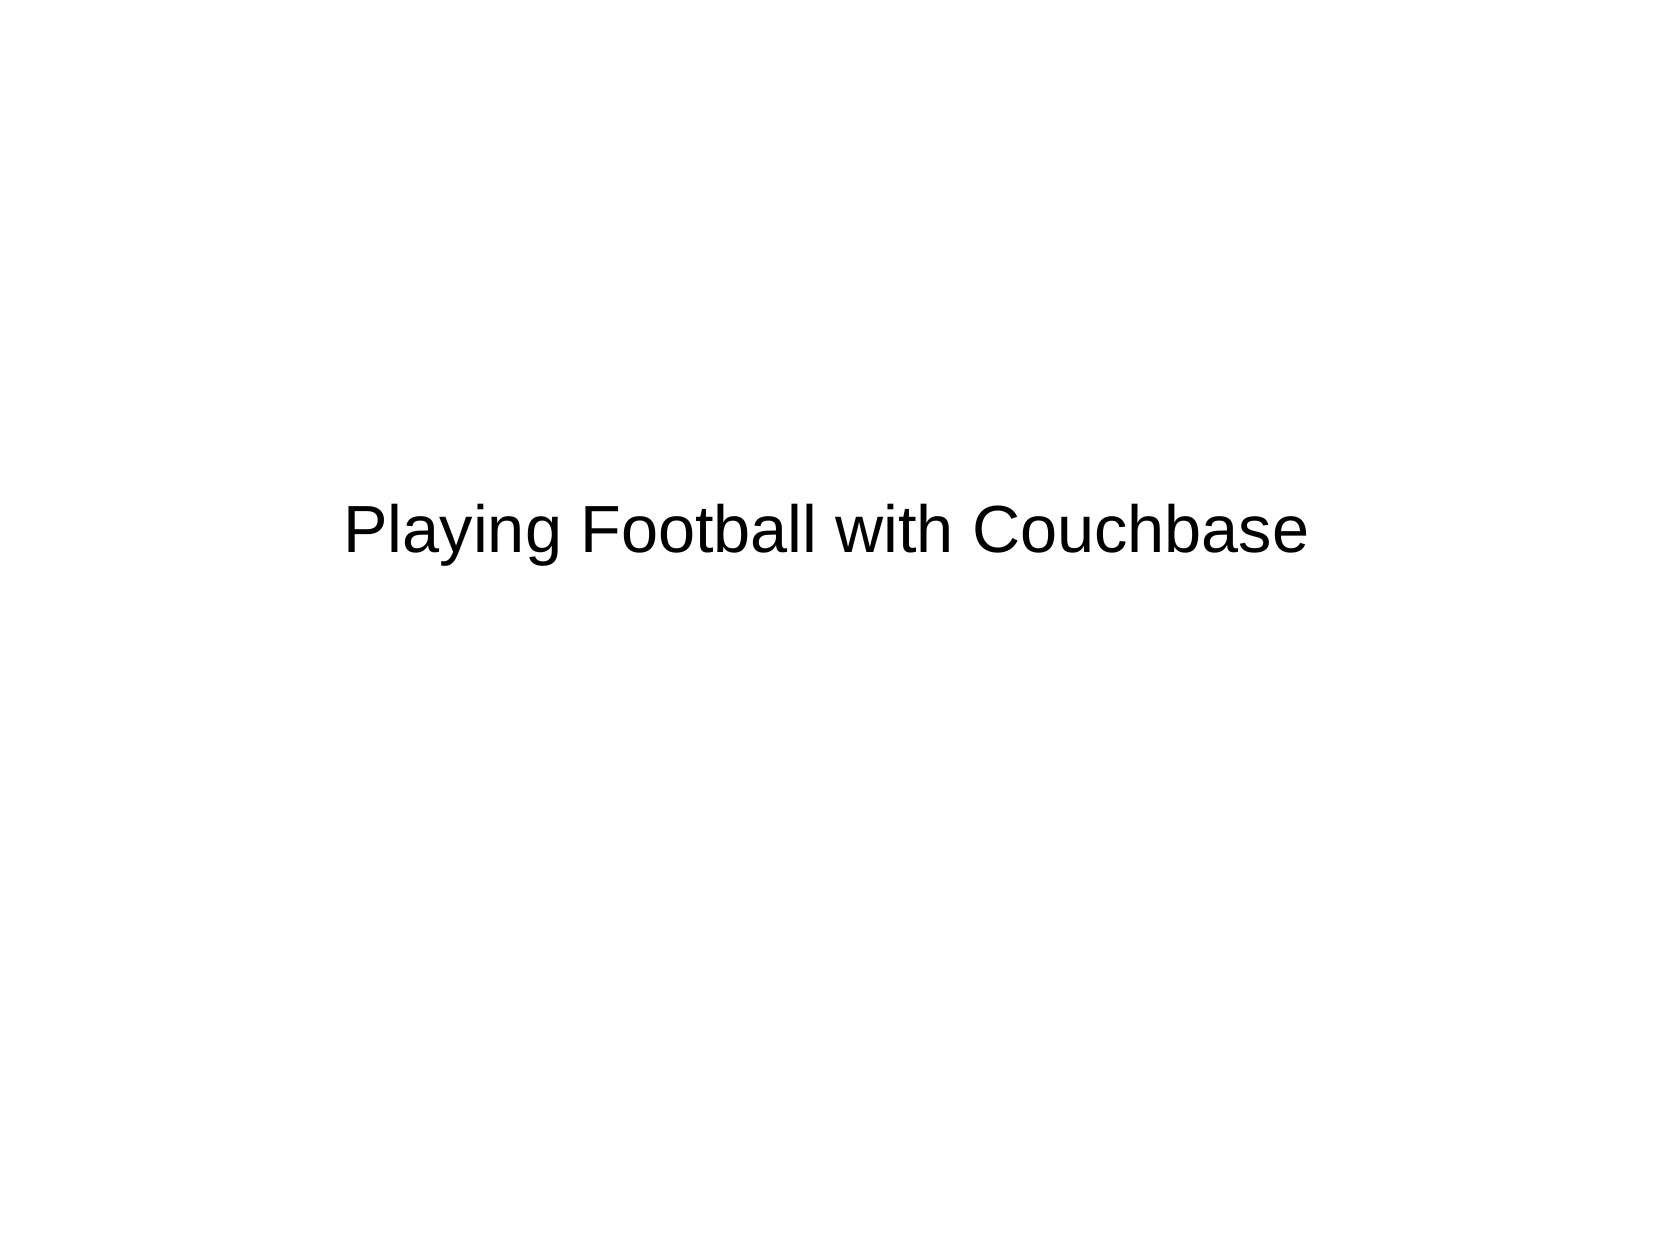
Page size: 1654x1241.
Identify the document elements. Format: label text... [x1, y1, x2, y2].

subtitle Playing Football with Couchbase [82, 49, 1571, 1010]
